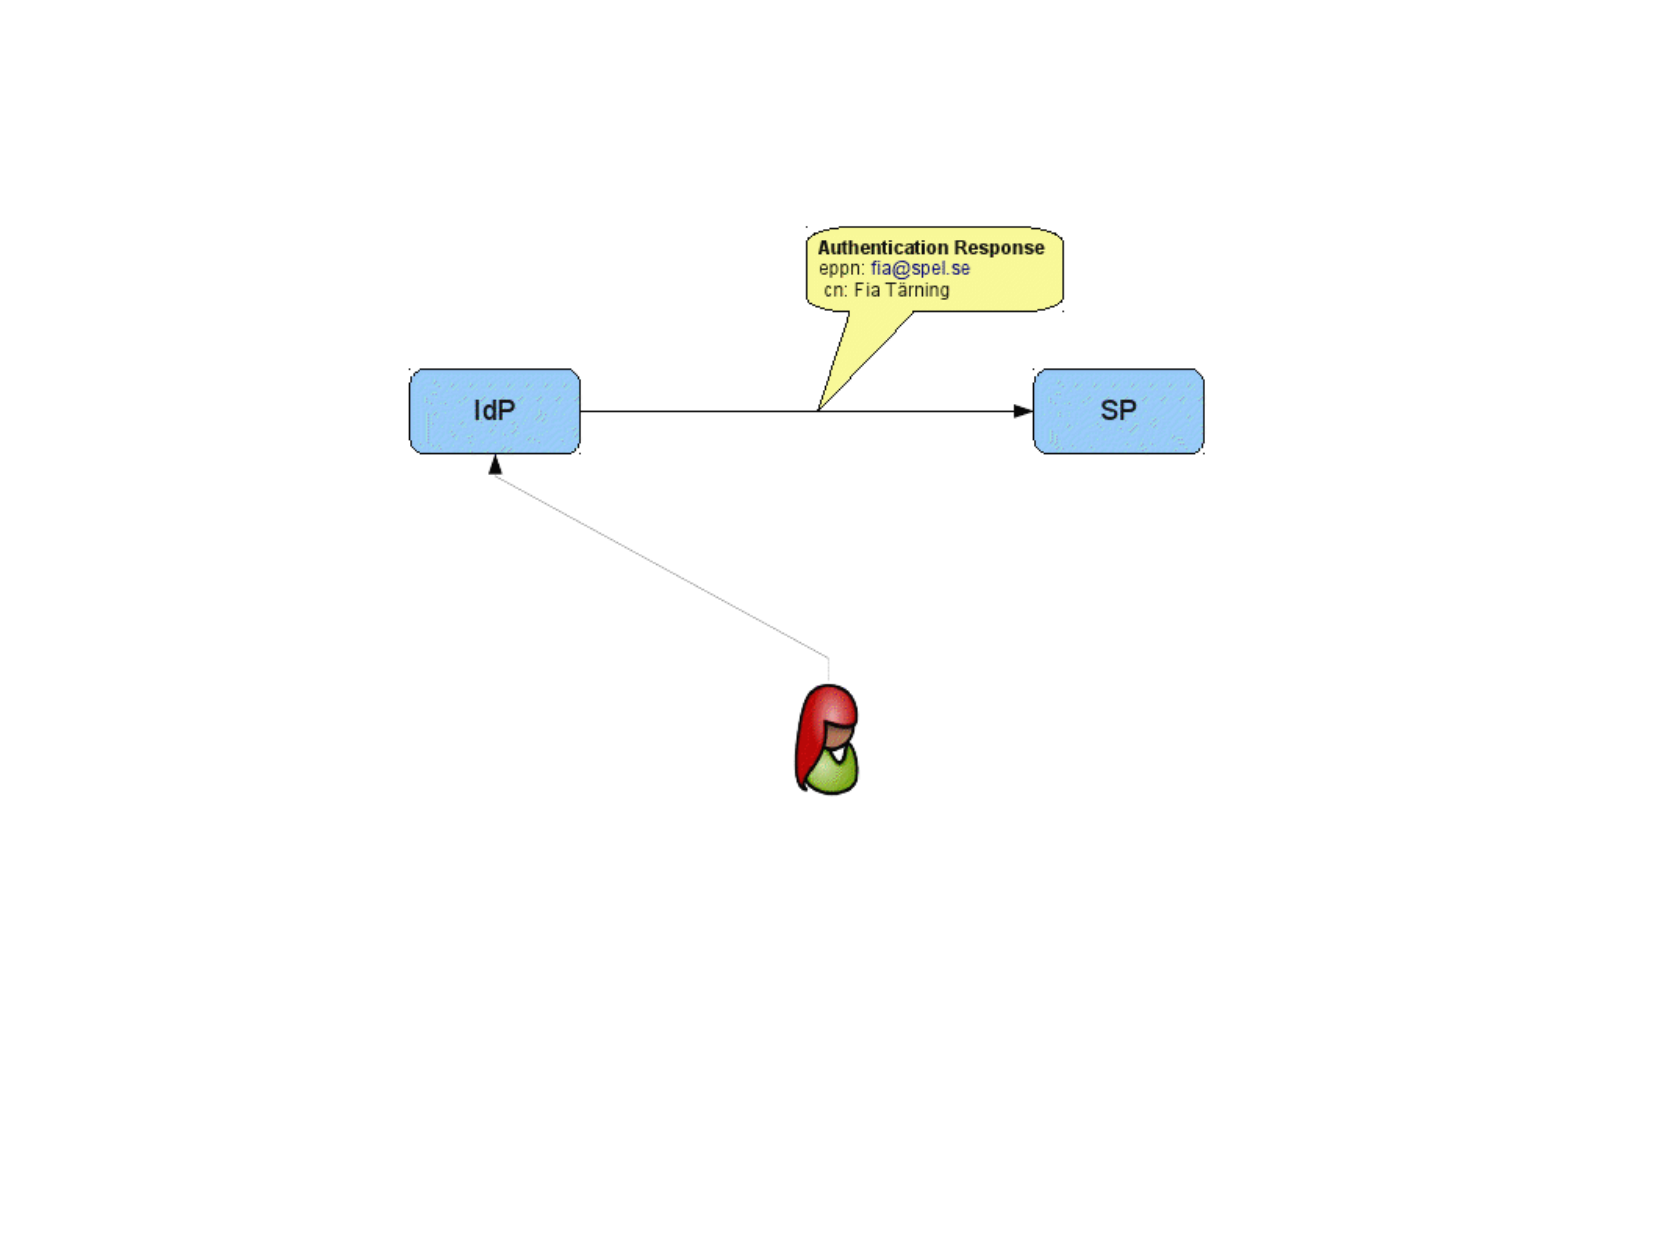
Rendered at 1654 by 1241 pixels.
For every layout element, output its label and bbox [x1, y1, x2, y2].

picture [212, 114, 1463, 1051]
